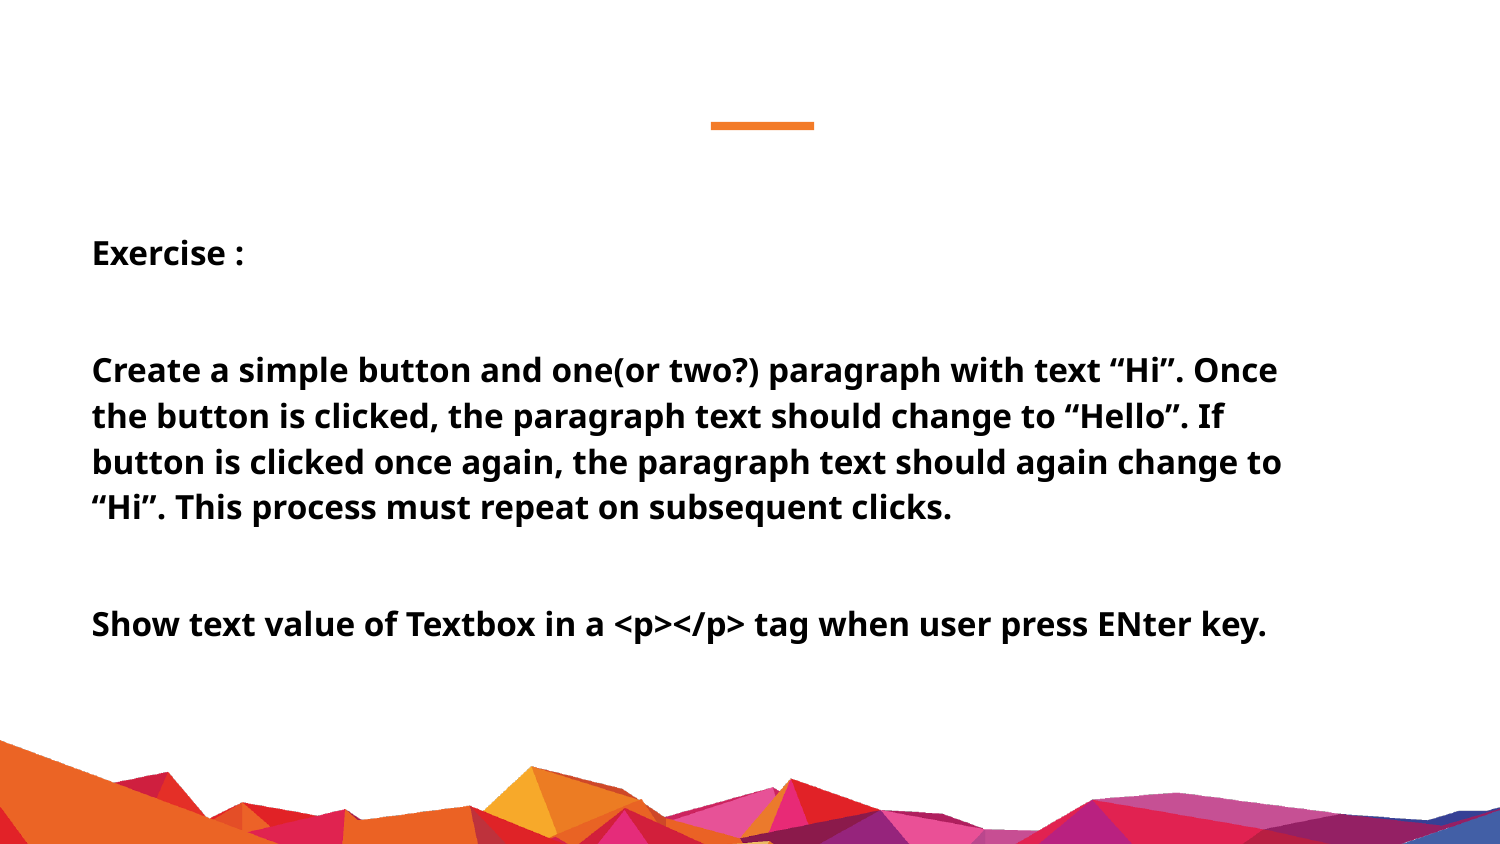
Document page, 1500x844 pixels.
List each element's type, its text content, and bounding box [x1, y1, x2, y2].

picture [0, 740, 1500, 844]
text_box Exercise : Create a simple button and one(or two?) paragraph with text “Hi”. Once the button is clicked, the paragraph text should change to “Hello”. If button is clicked once again, the paragraph text should again change to “Hi”. This process must repeat on subsequent clicks. Show text value of Textbox in a <p></p> tag when user press ENter key. [76, 218, 1317, 656]
